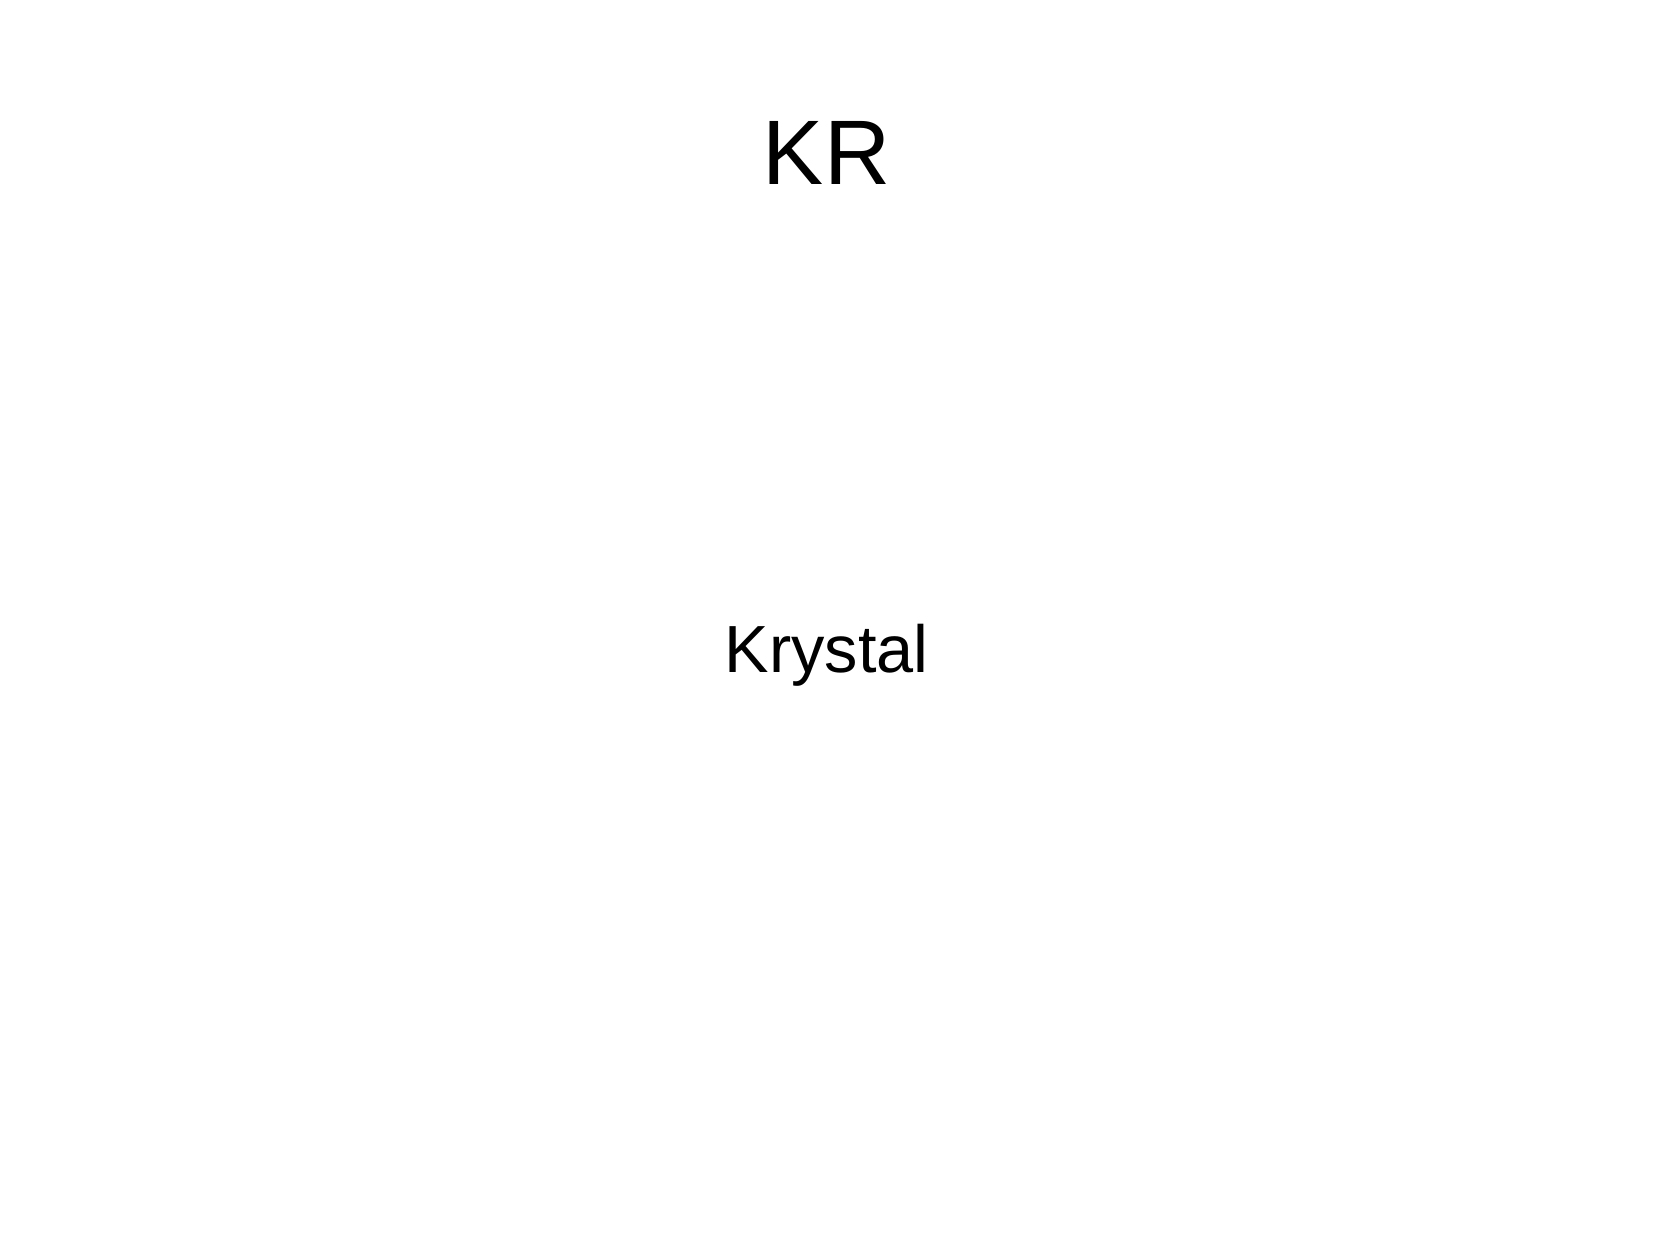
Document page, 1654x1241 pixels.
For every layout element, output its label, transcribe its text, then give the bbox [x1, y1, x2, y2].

text_box [82, 49, 1571, 257]
subtitle Krystal [82, 290, 1571, 1010]
